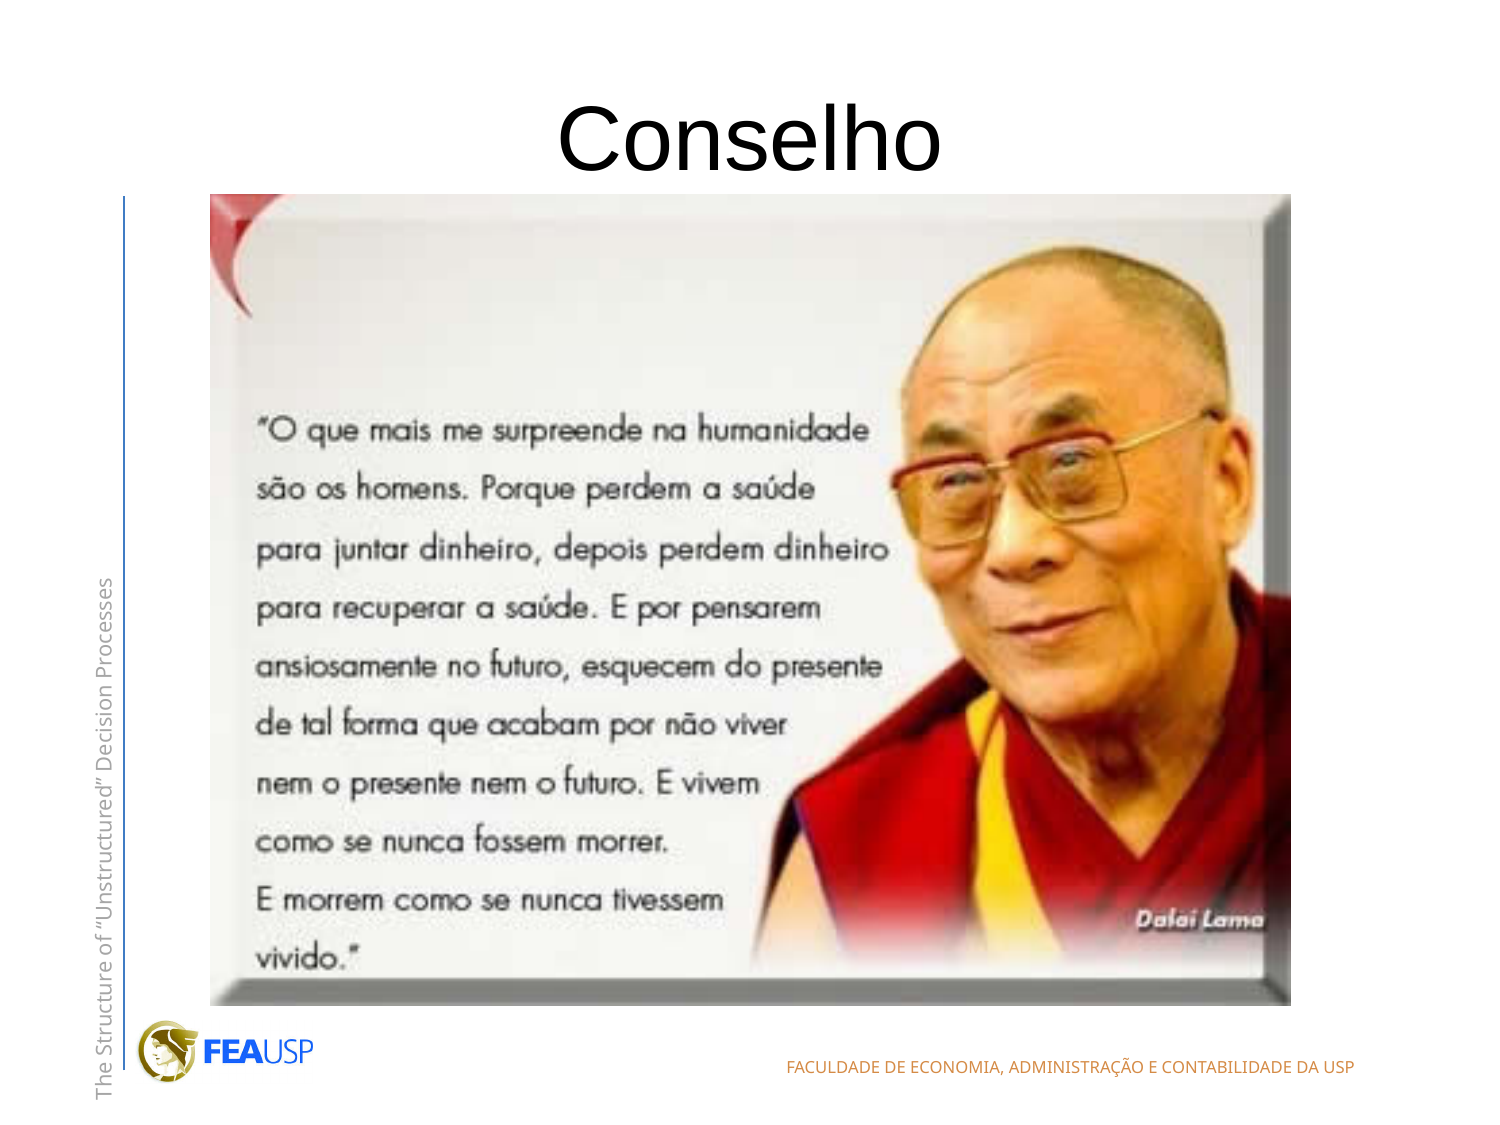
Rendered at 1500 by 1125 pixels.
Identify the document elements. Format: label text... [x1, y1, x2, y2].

picture [210, 194, 1291, 1006]
title Conselho [75, 44, 1425, 233]
picture [135, 1020, 313, 1084]
